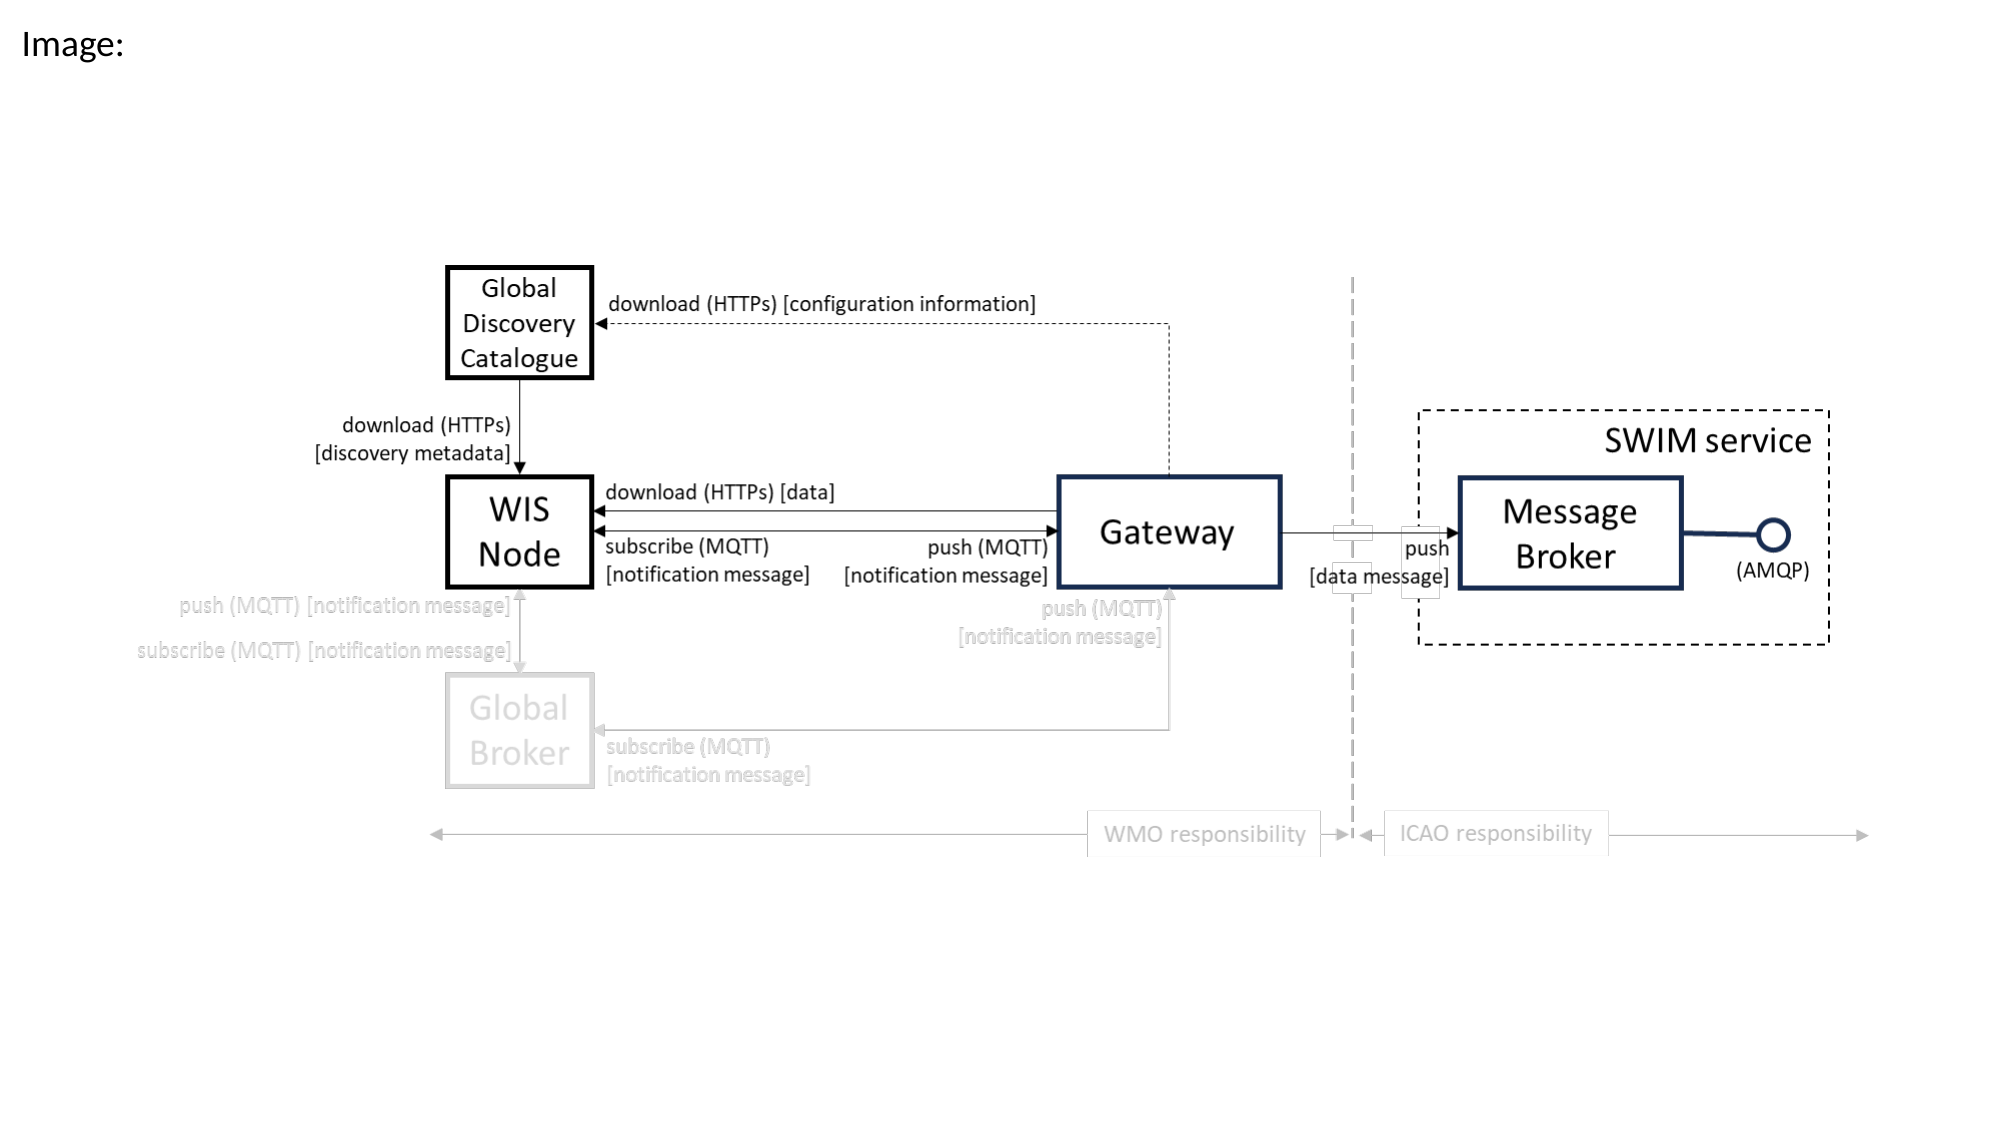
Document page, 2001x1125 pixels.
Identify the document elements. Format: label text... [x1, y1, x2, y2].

picture [118, 260, 1882, 865]
text_box Image: [6, 11, 142, 72]
